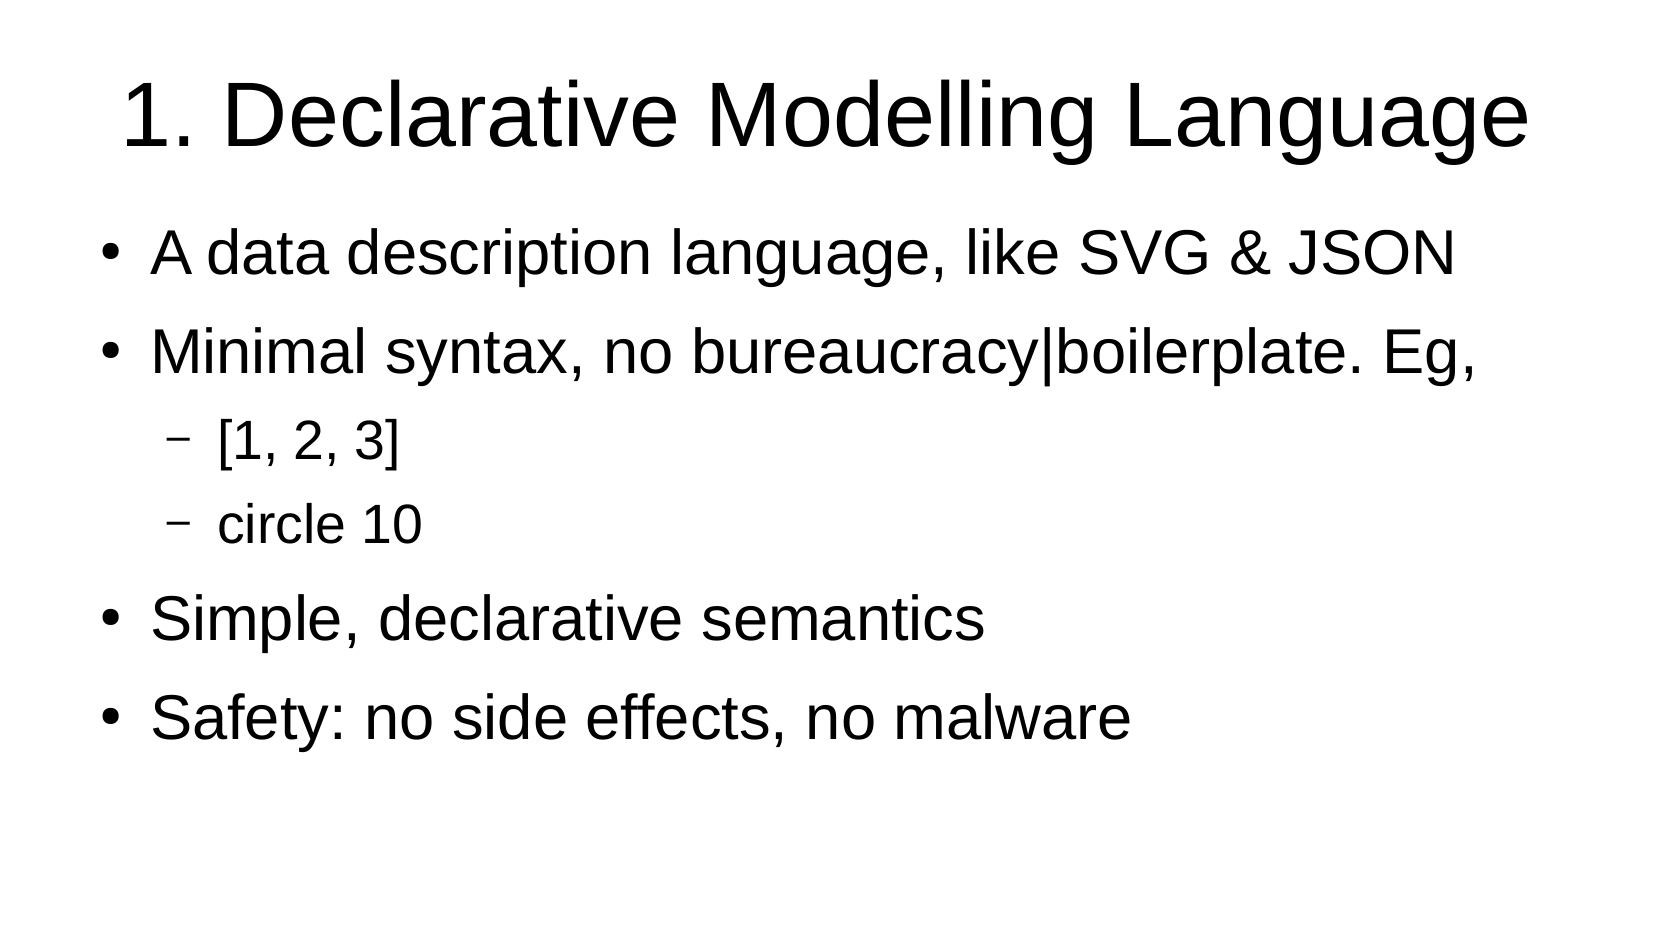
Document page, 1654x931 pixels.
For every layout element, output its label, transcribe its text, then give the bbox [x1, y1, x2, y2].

list A data description language, like SVG & JSON Minimal syntax, no bureaucracy|boilerplate. Eg, [1, 2, 3] circle 10 Simple, declarative semantics Safety: no side effects, no malware [82, 217, 1571, 758]
title 1. Declarative Modelling Language [82, 37, 1571, 193]
